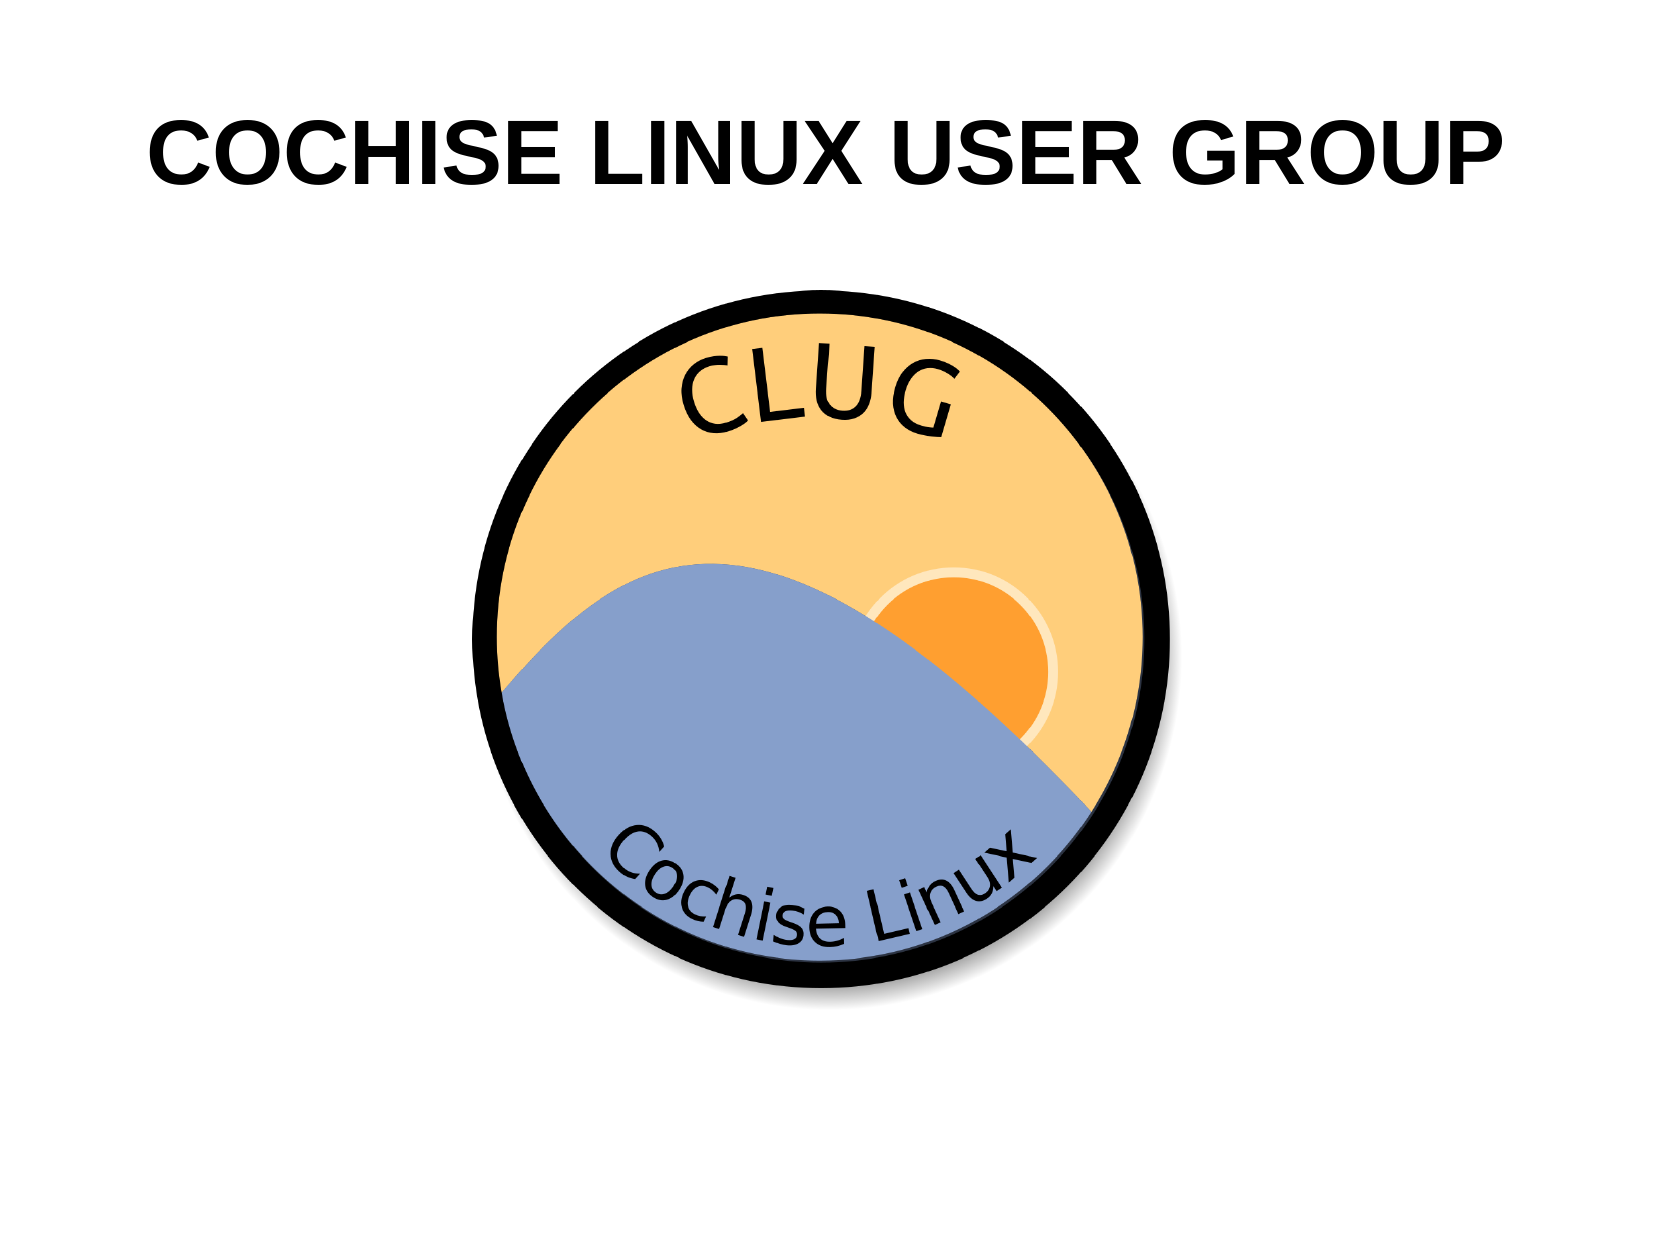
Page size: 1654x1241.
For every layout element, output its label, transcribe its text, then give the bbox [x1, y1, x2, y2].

title COCHISE LINUX USER GROUP [82, 49, 1571, 257]
picture [472, 290, 1182, 1010]
